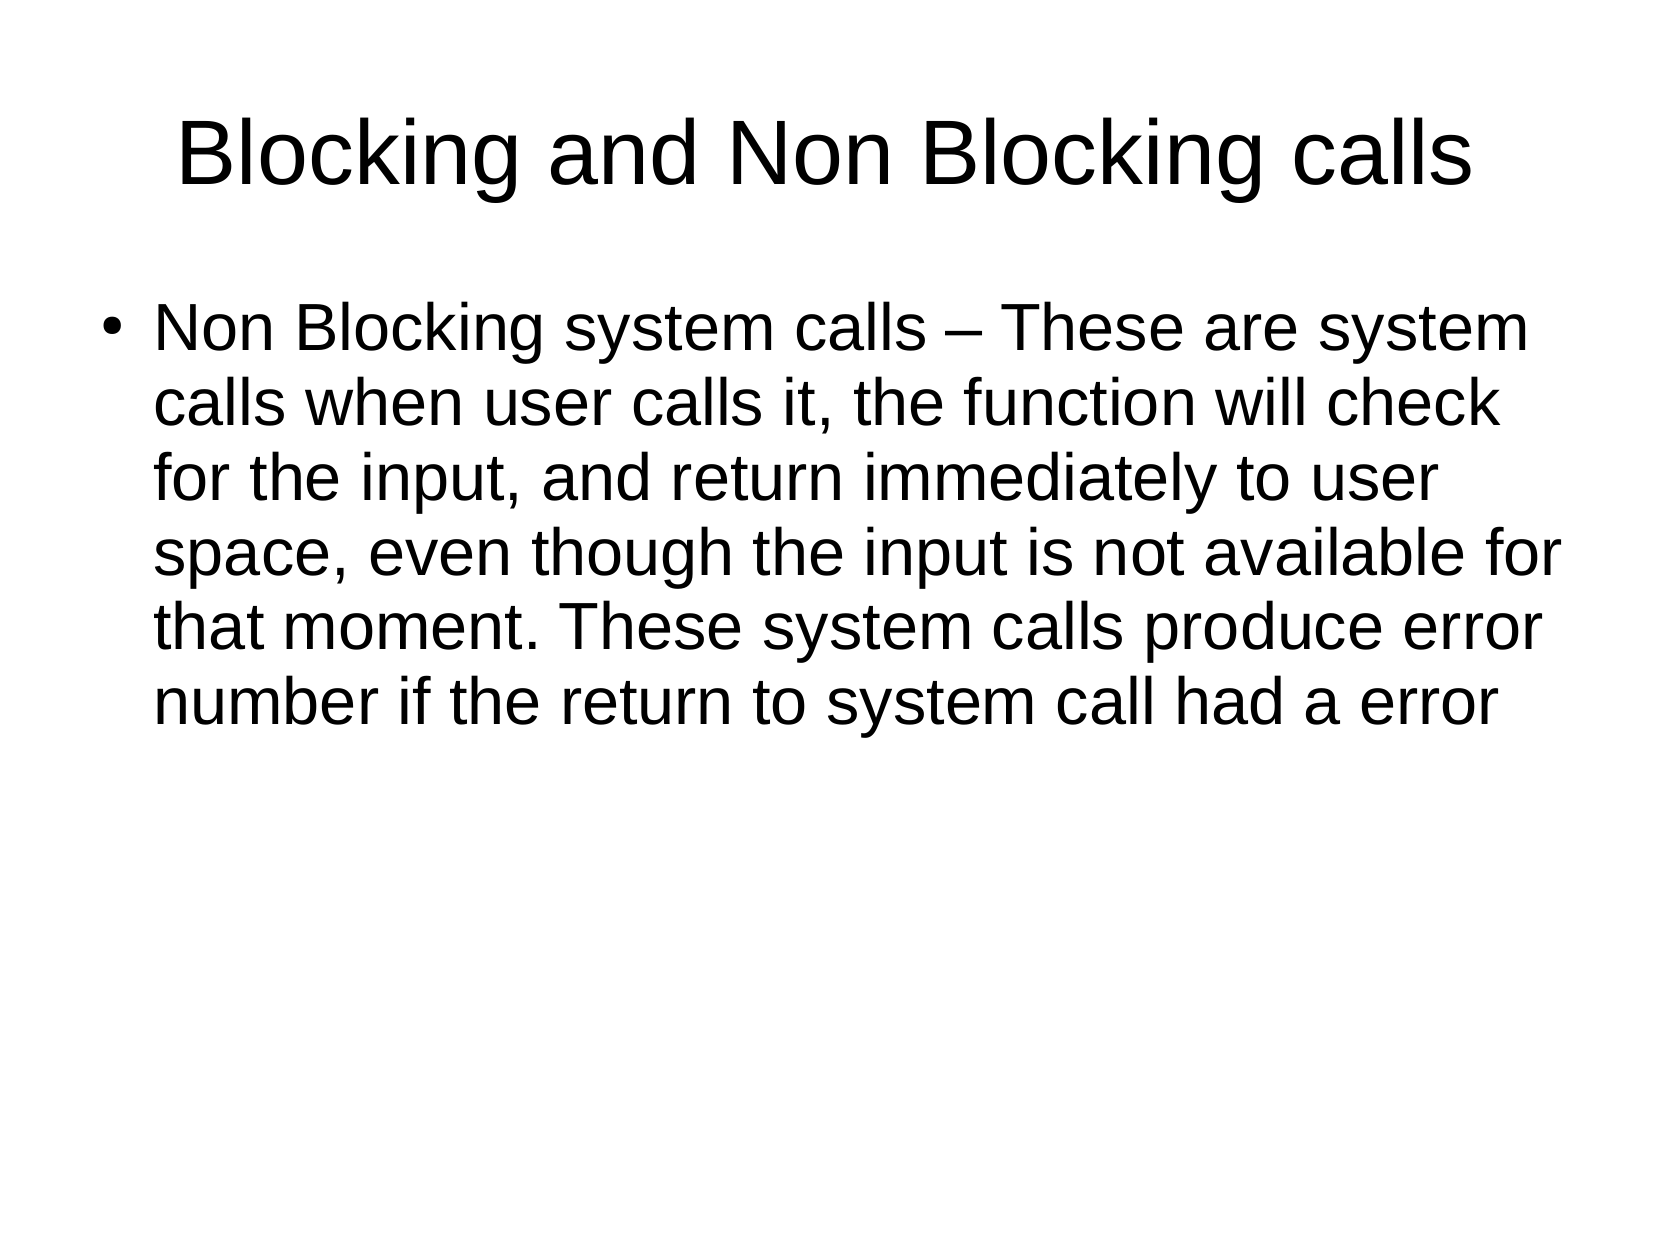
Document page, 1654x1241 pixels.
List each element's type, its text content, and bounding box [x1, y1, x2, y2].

list Non Blocking system calls – These are system calls when user calls it, the function will check for the input, and return immediately to user space, even though the input is not available for that moment. These system calls produce error number if the return to system call had a error [82, 290, 1571, 1010]
title Blocking and Non Blocking calls [82, 49, 1571, 257]
